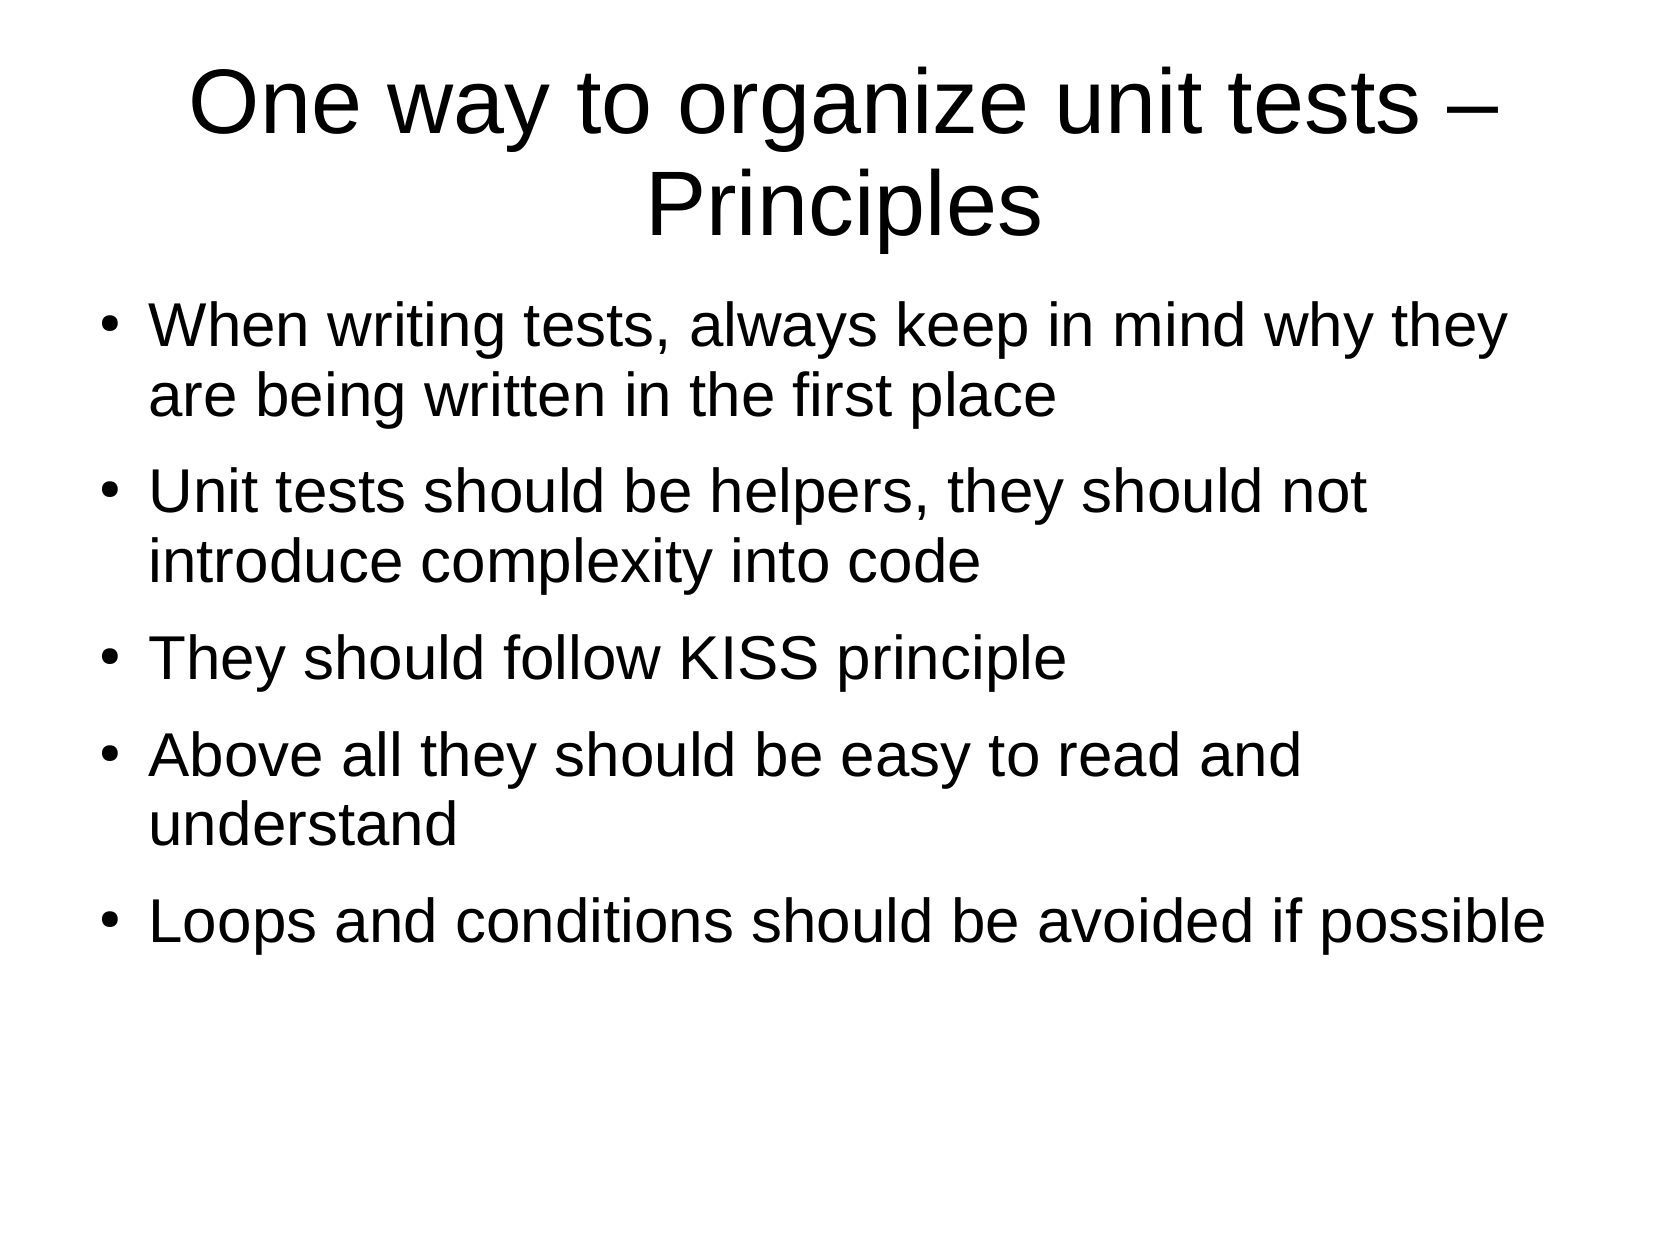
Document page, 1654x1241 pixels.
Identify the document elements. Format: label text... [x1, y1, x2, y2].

list When writing tests, always keep in mind why they are being written in the first place Unit tests should be helpers, they should not introduce complexity into code They should follow KISS principle Above all they should be easy to read and understand Loops and conditions should be avoided if possible [82, 290, 1571, 1010]
title One way to organize unit tests – Principles [82, 49, 1571, 257]
